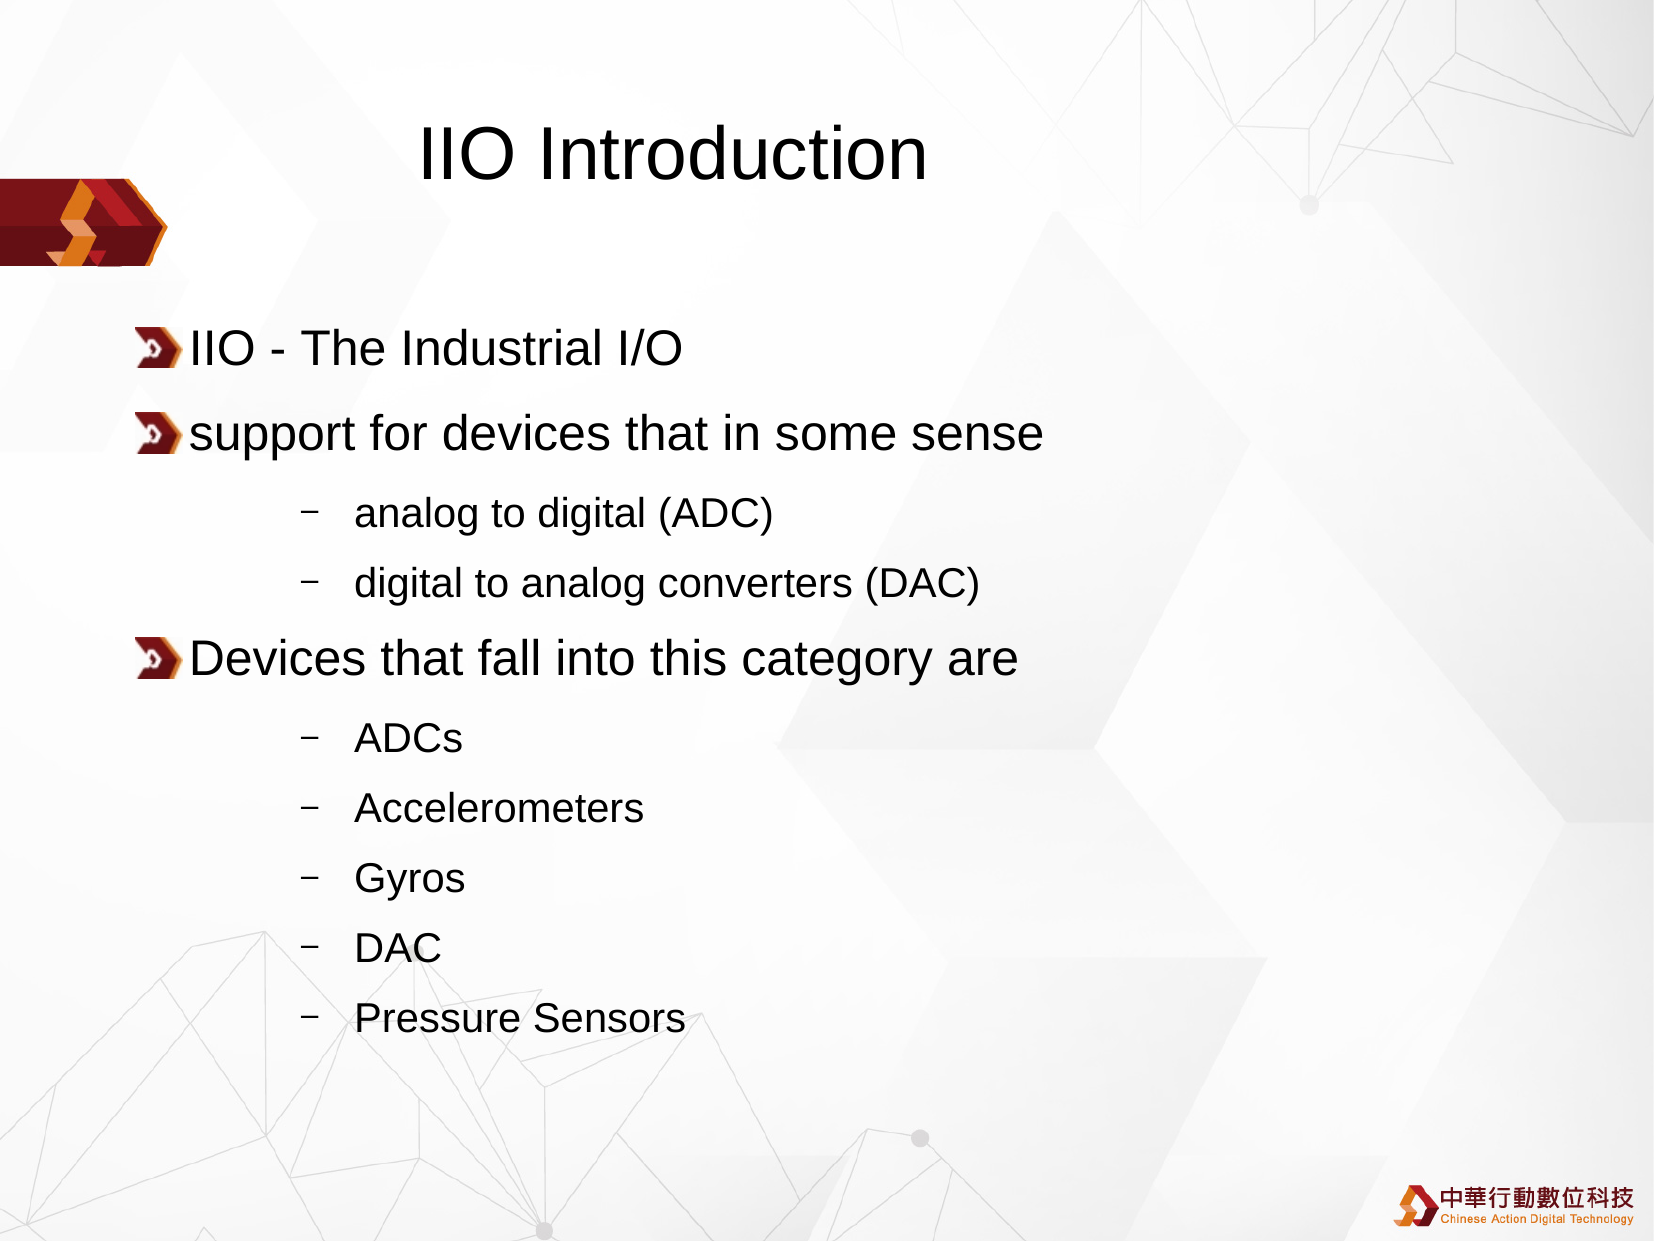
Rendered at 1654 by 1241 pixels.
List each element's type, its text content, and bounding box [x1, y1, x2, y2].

picture [0, 0, 1654, 1241]
title IIO Introduction [82, 94, 1264, 213]
list IIO - The Industrial I/O support for devices that in some sense analog to digital (ADC) digital to analog converters (DAC) Devices that fall into this category are ADCs Accelerometers Gyros DAC Pressure Sensors [118, 319, 1571, 1042]
